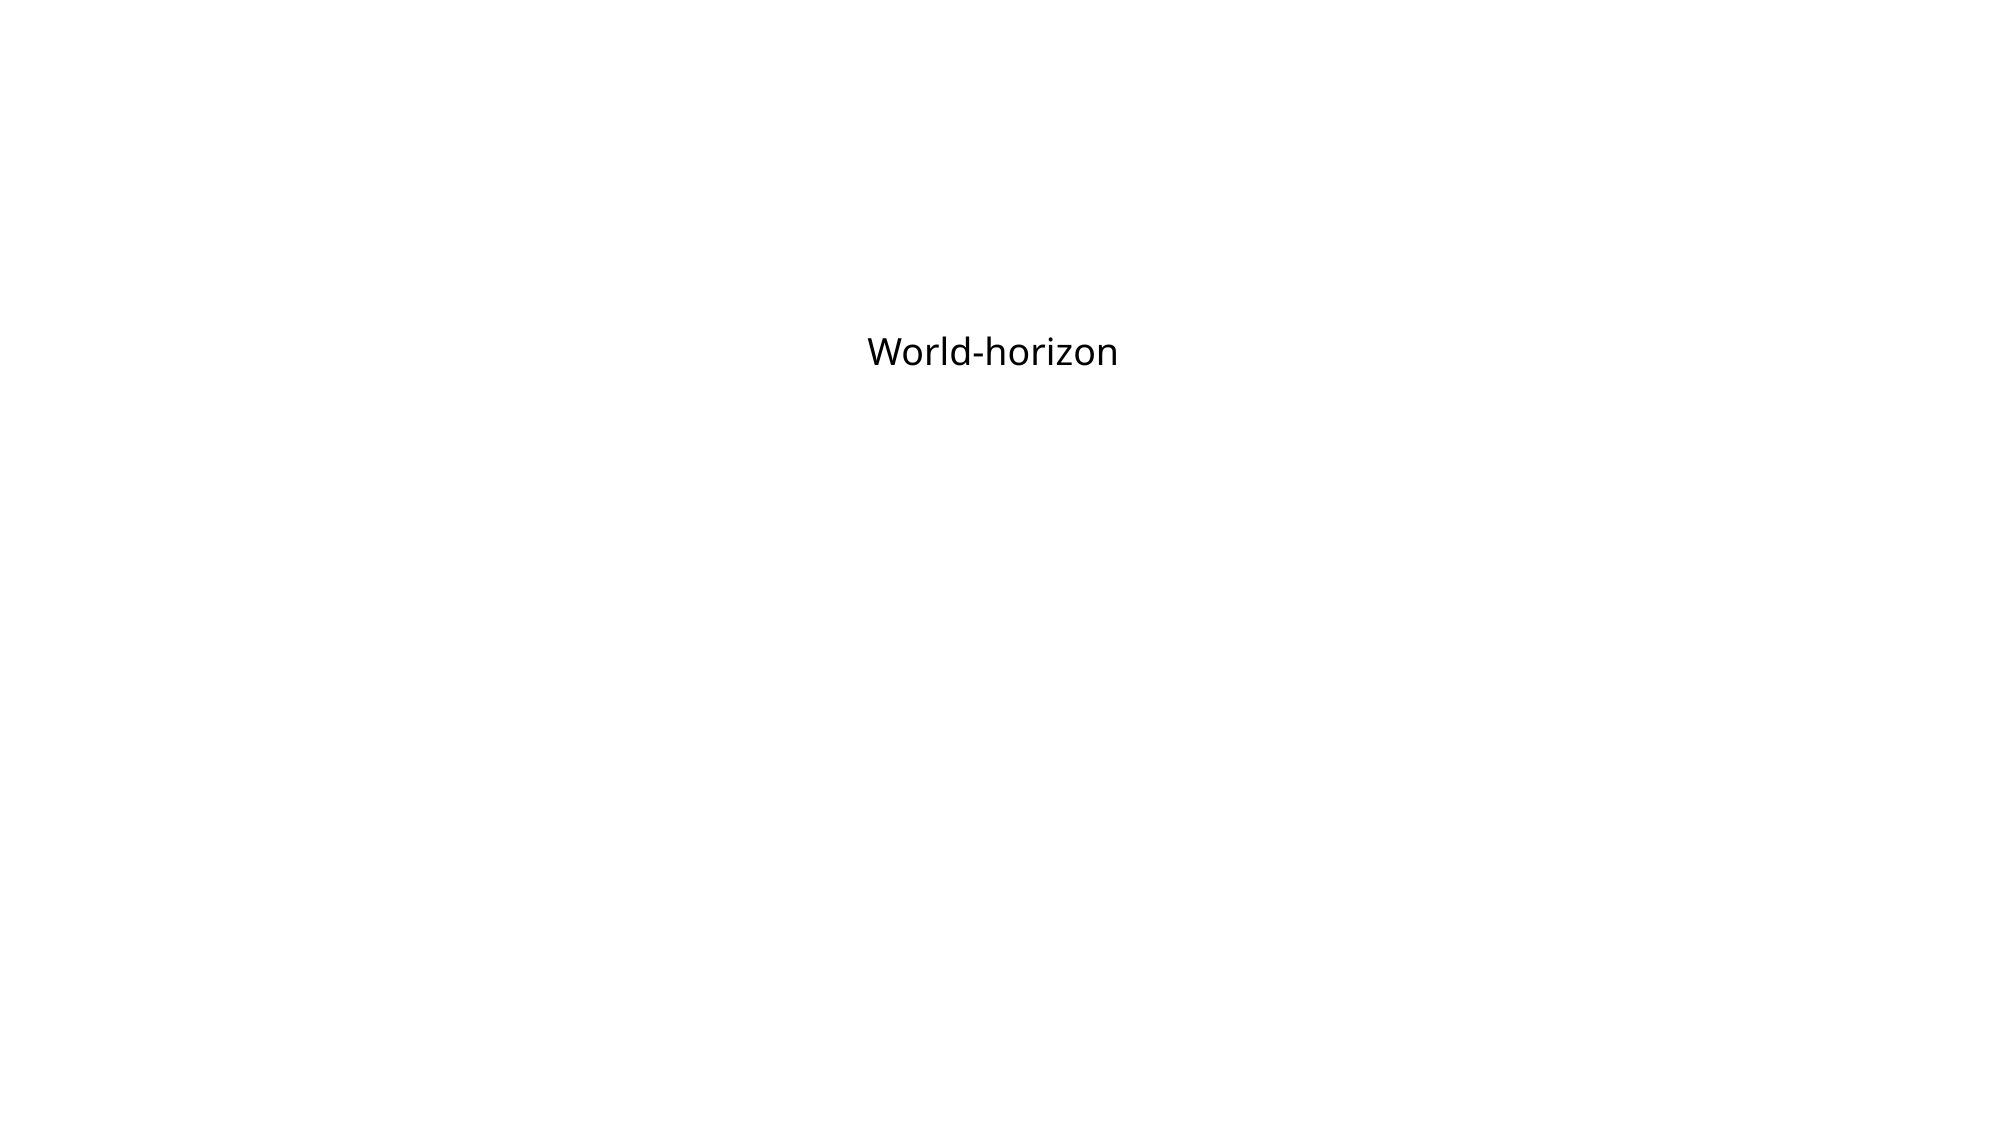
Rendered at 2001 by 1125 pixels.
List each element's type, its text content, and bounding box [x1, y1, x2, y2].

text_box World-horizon [852, 320, 1126, 427]
